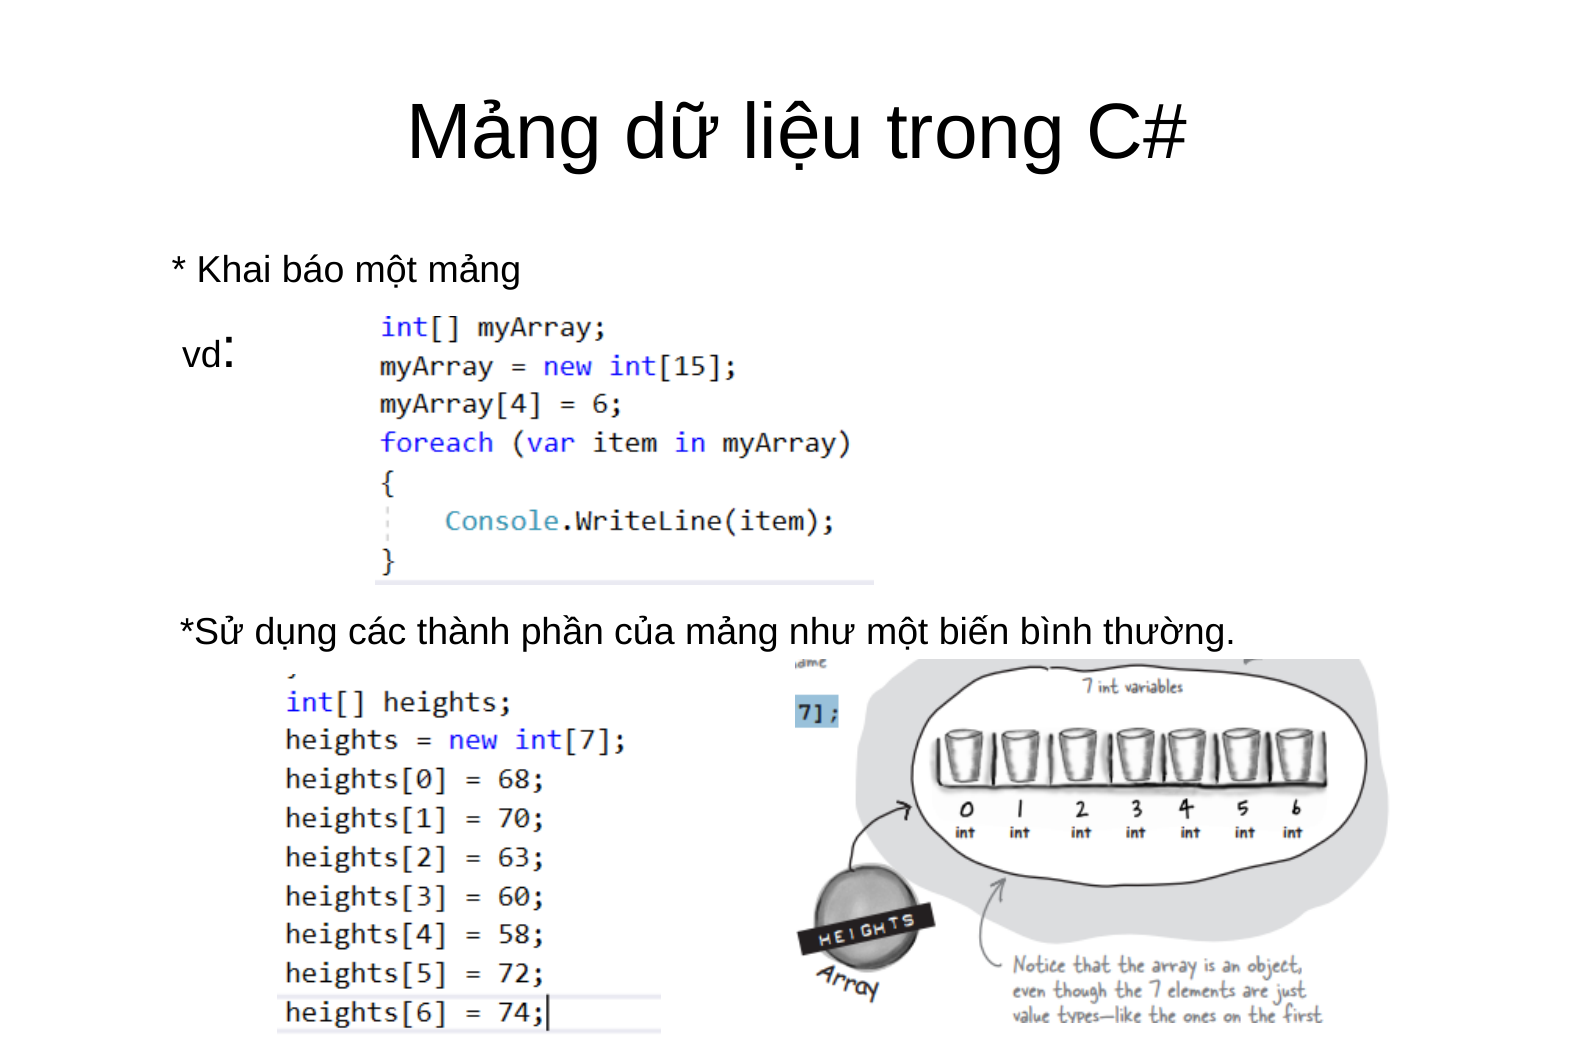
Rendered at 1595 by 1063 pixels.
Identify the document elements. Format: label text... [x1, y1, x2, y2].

title Mảng dữ liệu trong C# [79, 42, 1515, 220]
picture [795, 659, 1402, 1023]
picture [375, 316, 874, 586]
picture [277, 674, 661, 1063]
text_box *Sử dụng các thành phần của mảng như một biến bình thường. [165, 603, 1252, 661]
list * Khai báo một mảng vd: [79, 248, 1515, 951]
